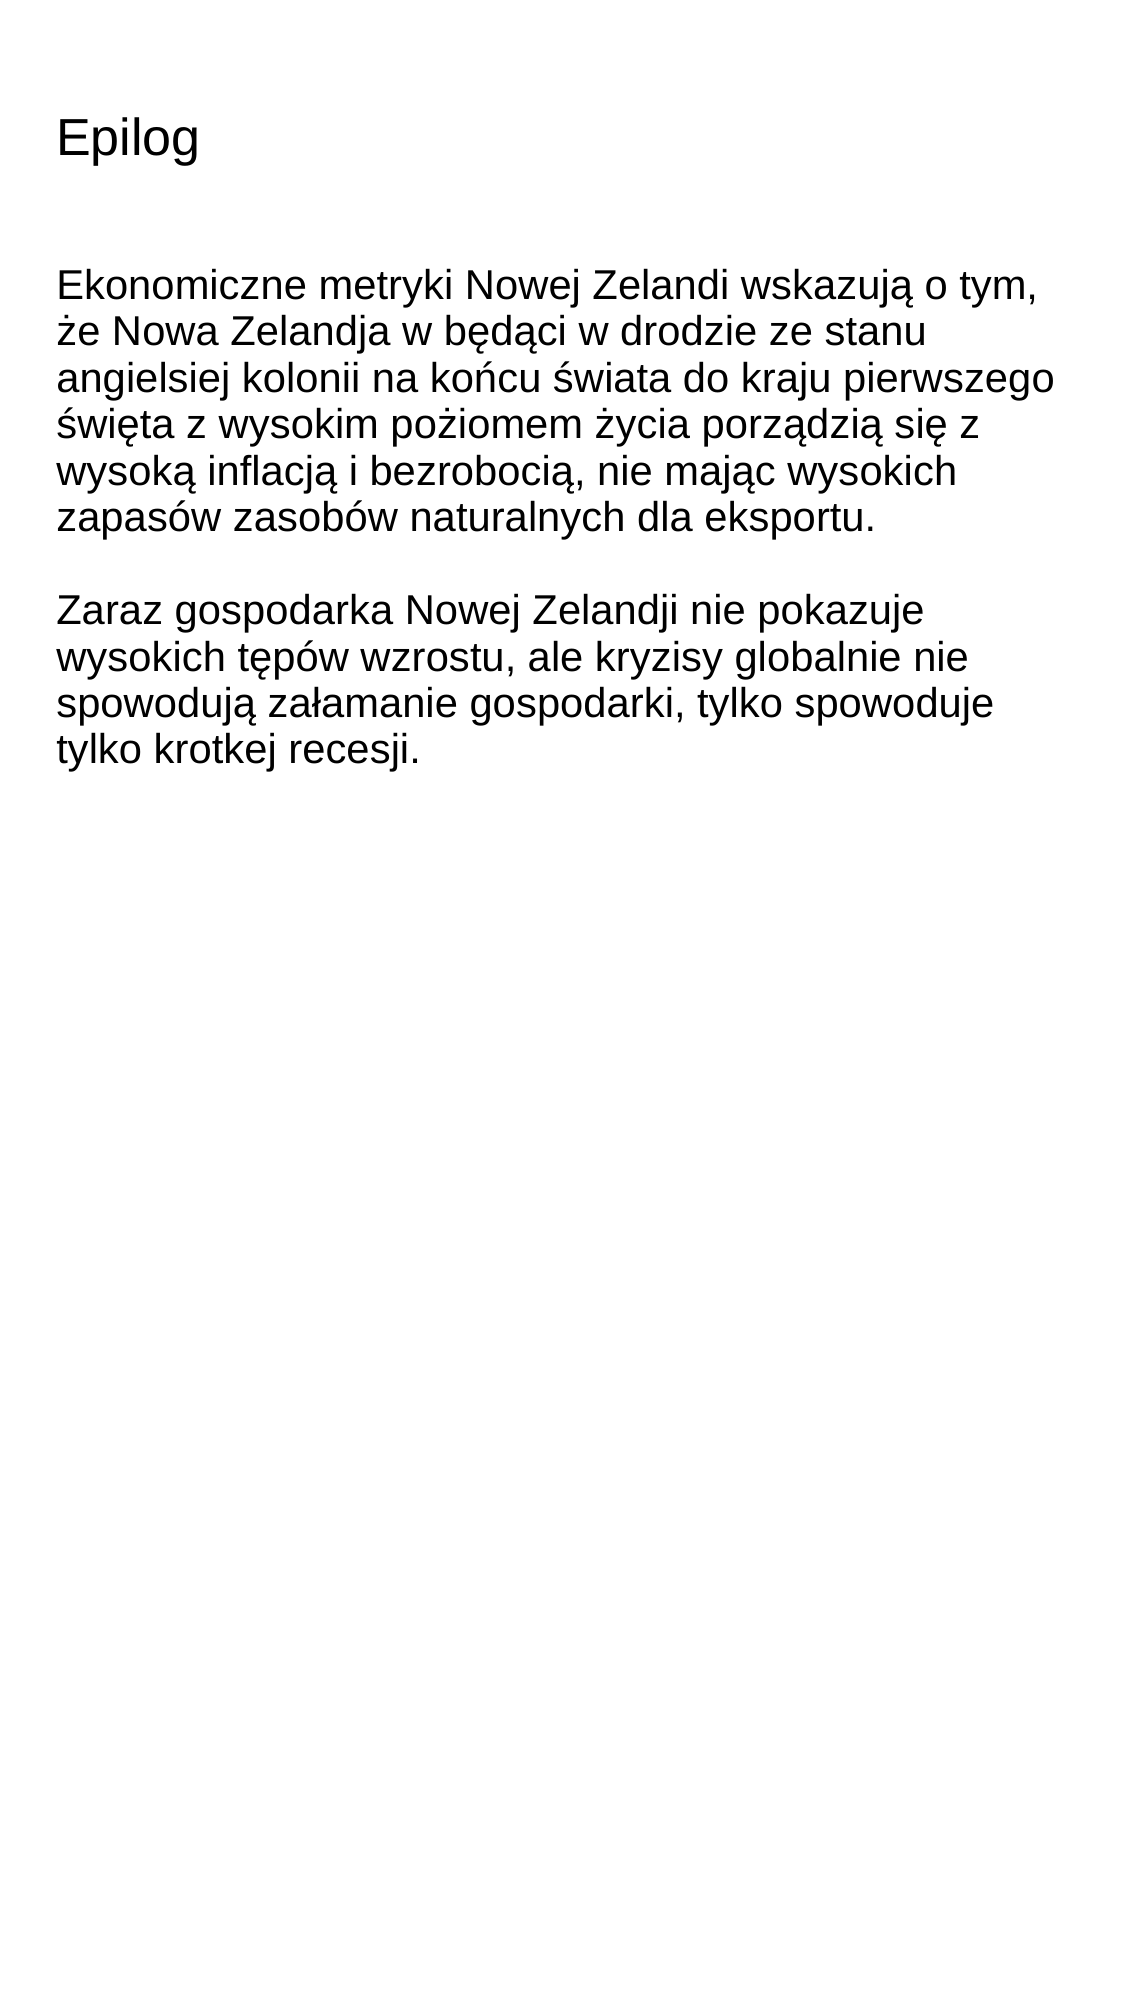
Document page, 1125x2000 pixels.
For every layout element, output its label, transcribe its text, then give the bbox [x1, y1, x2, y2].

text_box Ekonomiczne metryki Nowej Zelandi wskazują o tym, że Nowa Zelandja w będąci w drodzie ze stanu angielsiej kolonii na końcu świata do kraju pierwszego święta z wysokim pożiomem życia porządzią się z wysoką inflacją i bezrobocią, nie mająс wysokich zapasów zasobów naturalnych dla eksportu. Zaraz gospodarka Nowej Zelandji nie pokazuje wysokich tępów wzrostu, ale kryzisy globalnie nie spowodują załamanie gospodarki, tylko spowoduje tylko krotkej recesji. [56, 261, 1069, 1940]
title Epilog [56, 25, 1069, 249]
